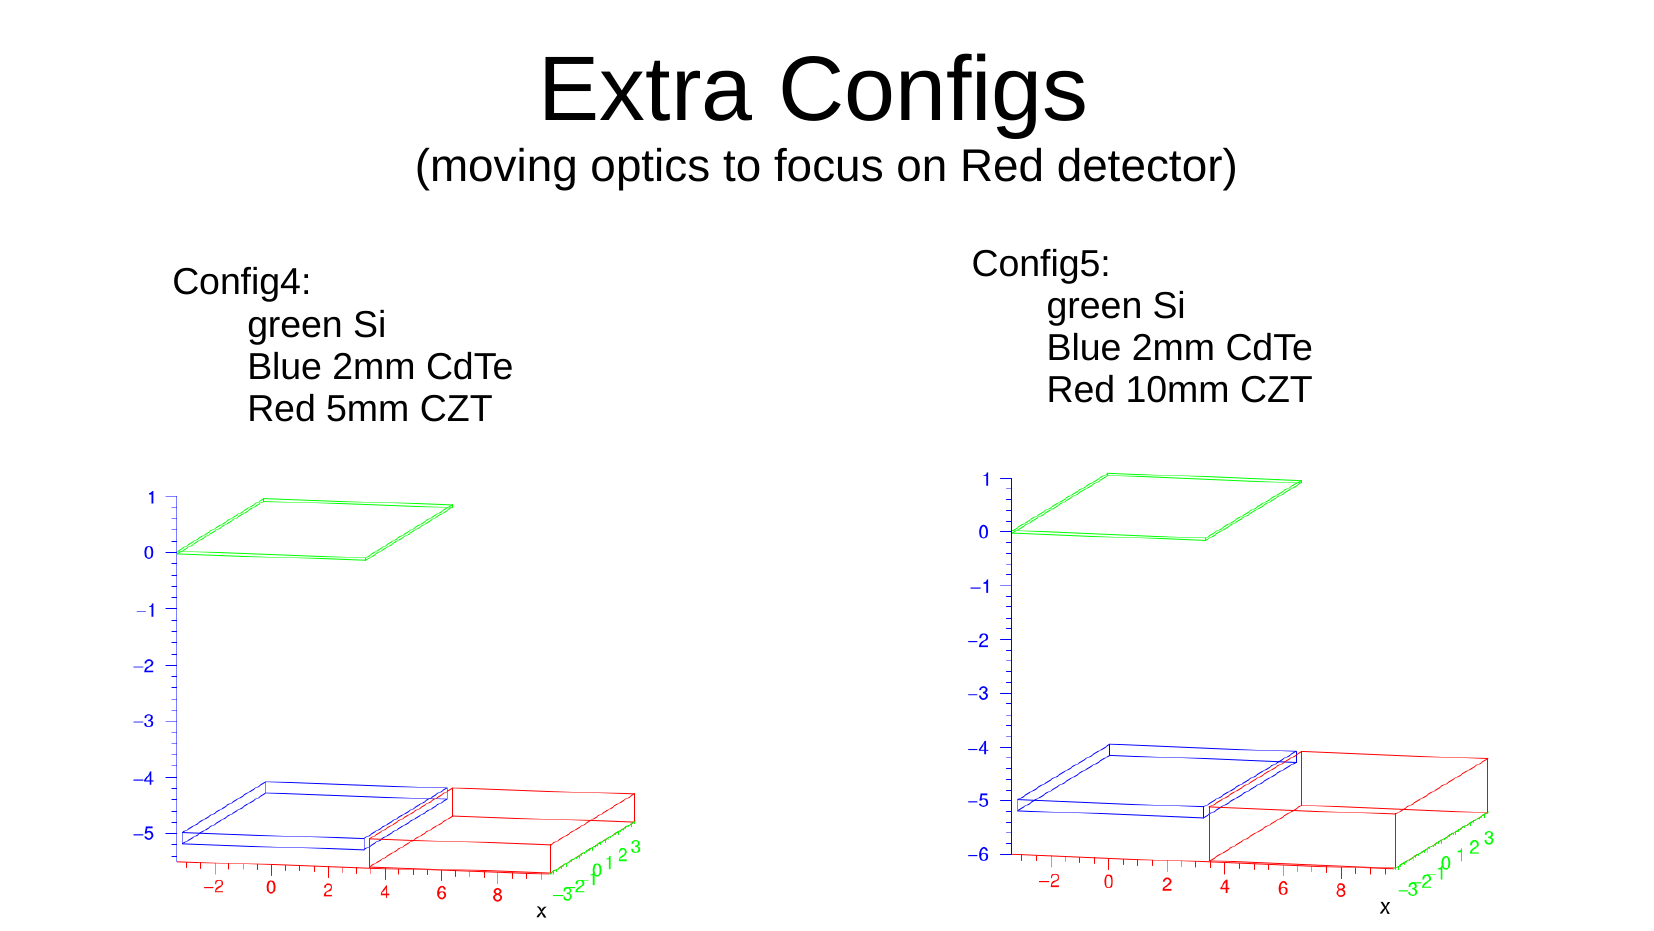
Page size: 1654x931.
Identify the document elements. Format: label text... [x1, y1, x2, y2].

title Extra Configs (moving optics to focus on Red detector) [82, 37, 1571, 193]
text_box Config5: green Si Blue 2mm CdTe Red 10mm CZT [956, 235, 1527, 419]
picture [116, 442, 680, 931]
picture [942, 427, 1523, 931]
text_box Config4: green Si Blue 2mm CdTe Red 5mm CZT [157, 253, 728, 437]
